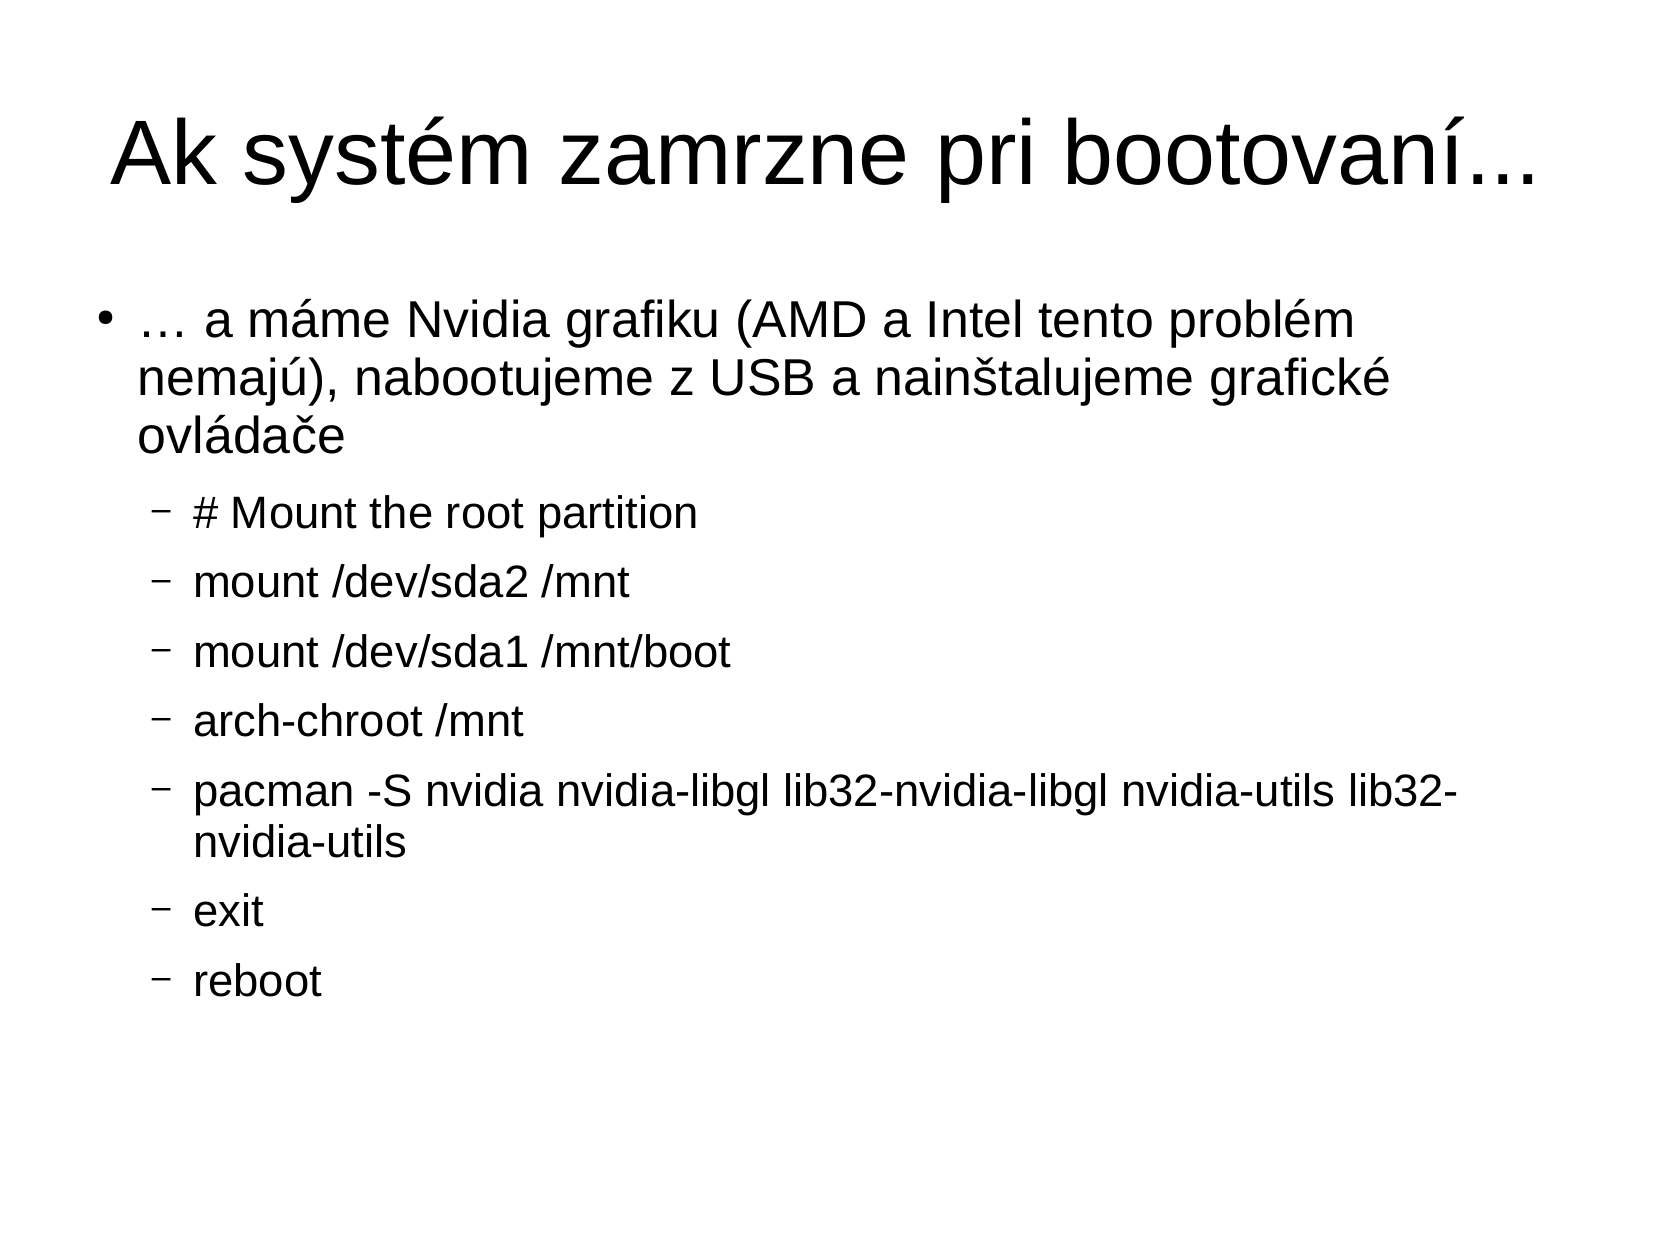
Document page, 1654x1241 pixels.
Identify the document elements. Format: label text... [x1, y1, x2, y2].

title Ak systém zamrzne pri bootovaní... [82, 49, 1571, 257]
list … a máme Nvidia grafiku (AMD a Intel tento problém nemajú), nabootujeme z USB a nainštalujeme grafické ovládače # Mount the root partition mount /dev/sda2 /mnt mount /dev/sda1 /mnt/boot arch-chroot /mnt pacman -S nvidia nvidia-libgl lib32-nvidia-libgl nvidia-utils lib32-nvidia-utils exit reboot [82, 290, 1571, 1010]
